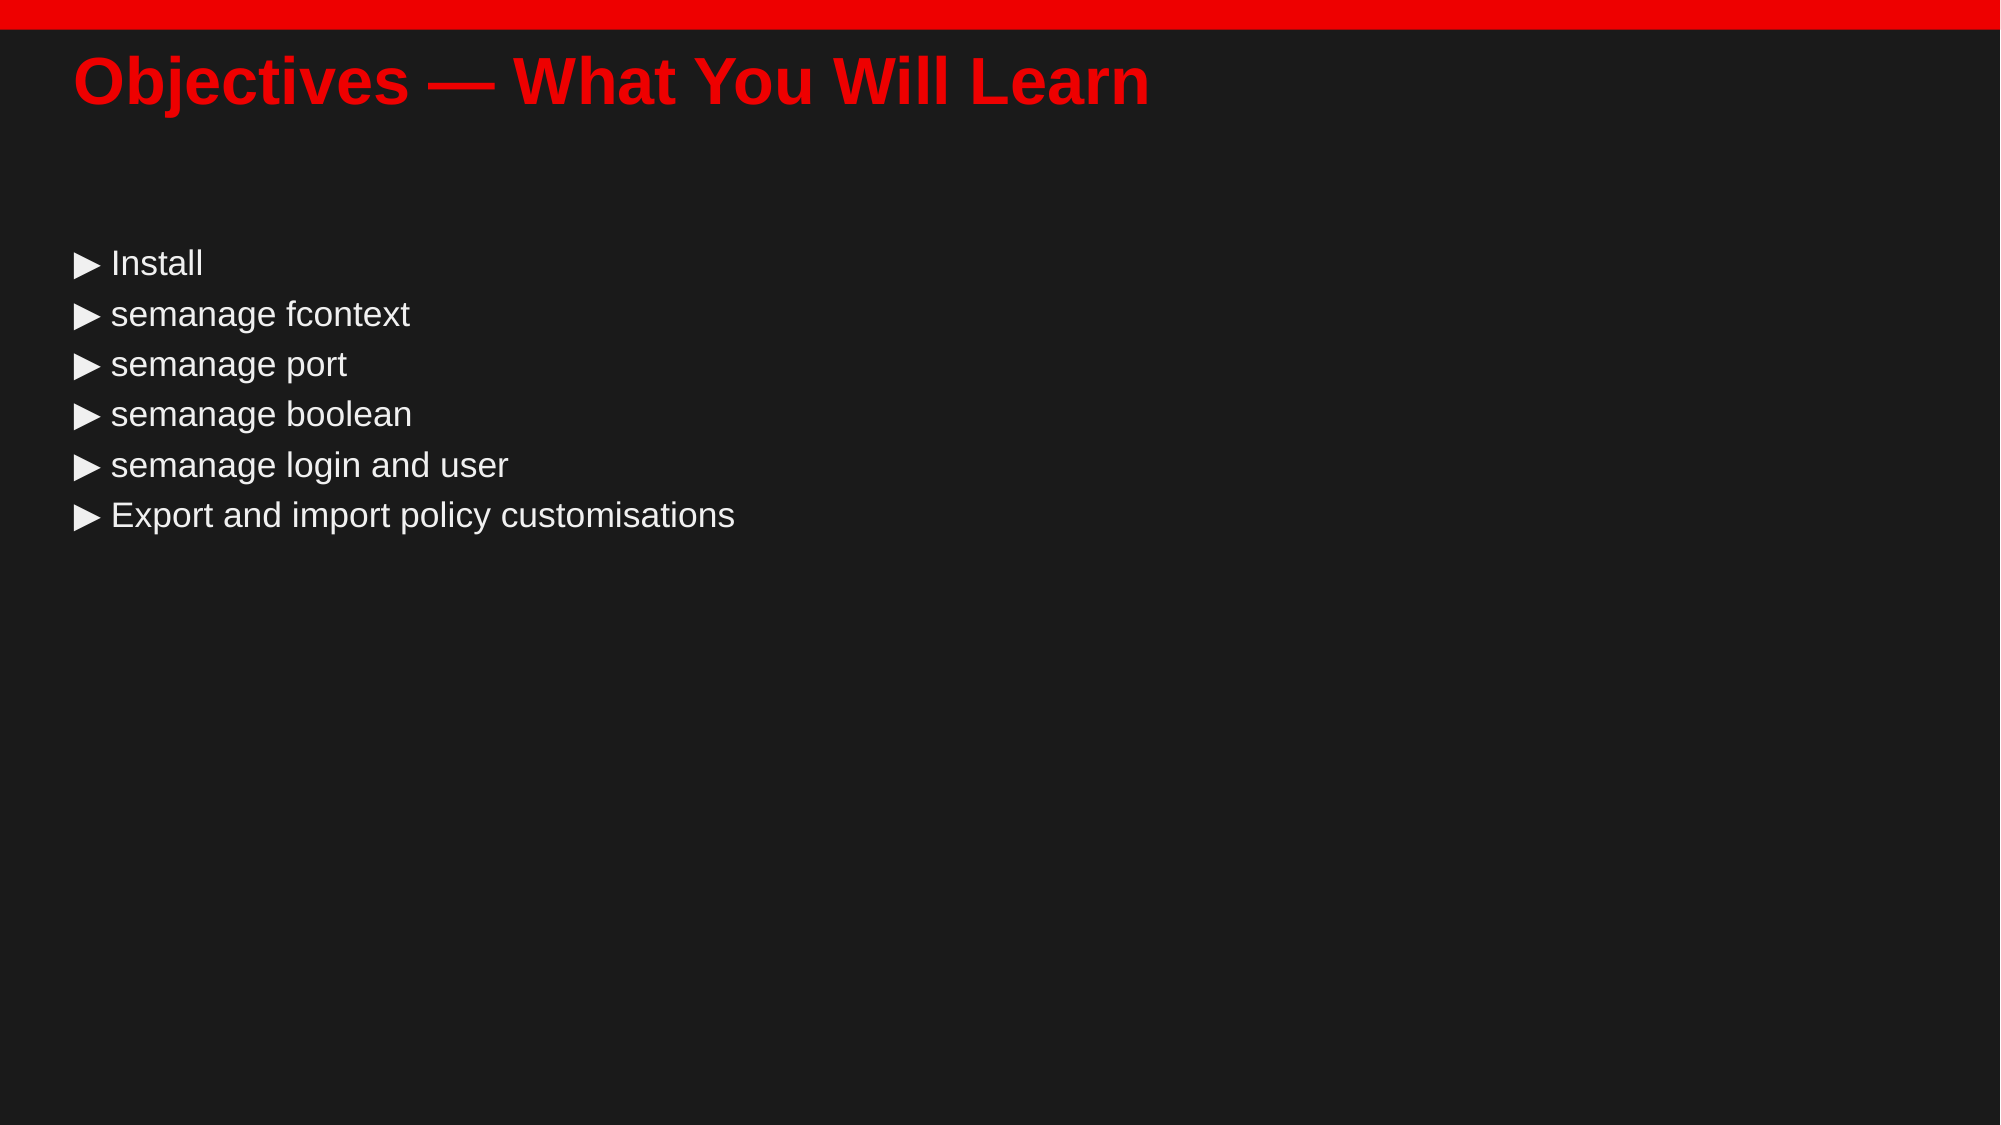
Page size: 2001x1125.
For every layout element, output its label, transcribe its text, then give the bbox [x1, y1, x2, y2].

text_box [0, 0, 2001, 30]
text_box ▶ Install ▶ semanage fcontext ▶ semanage port ▶ semanage boolean ▶ semanage login and user ▶ Export and import policy customisations [59, 236, 1942, 1037]
text_box Objectives — What You Will Learn [59, 36, 1942, 208]
